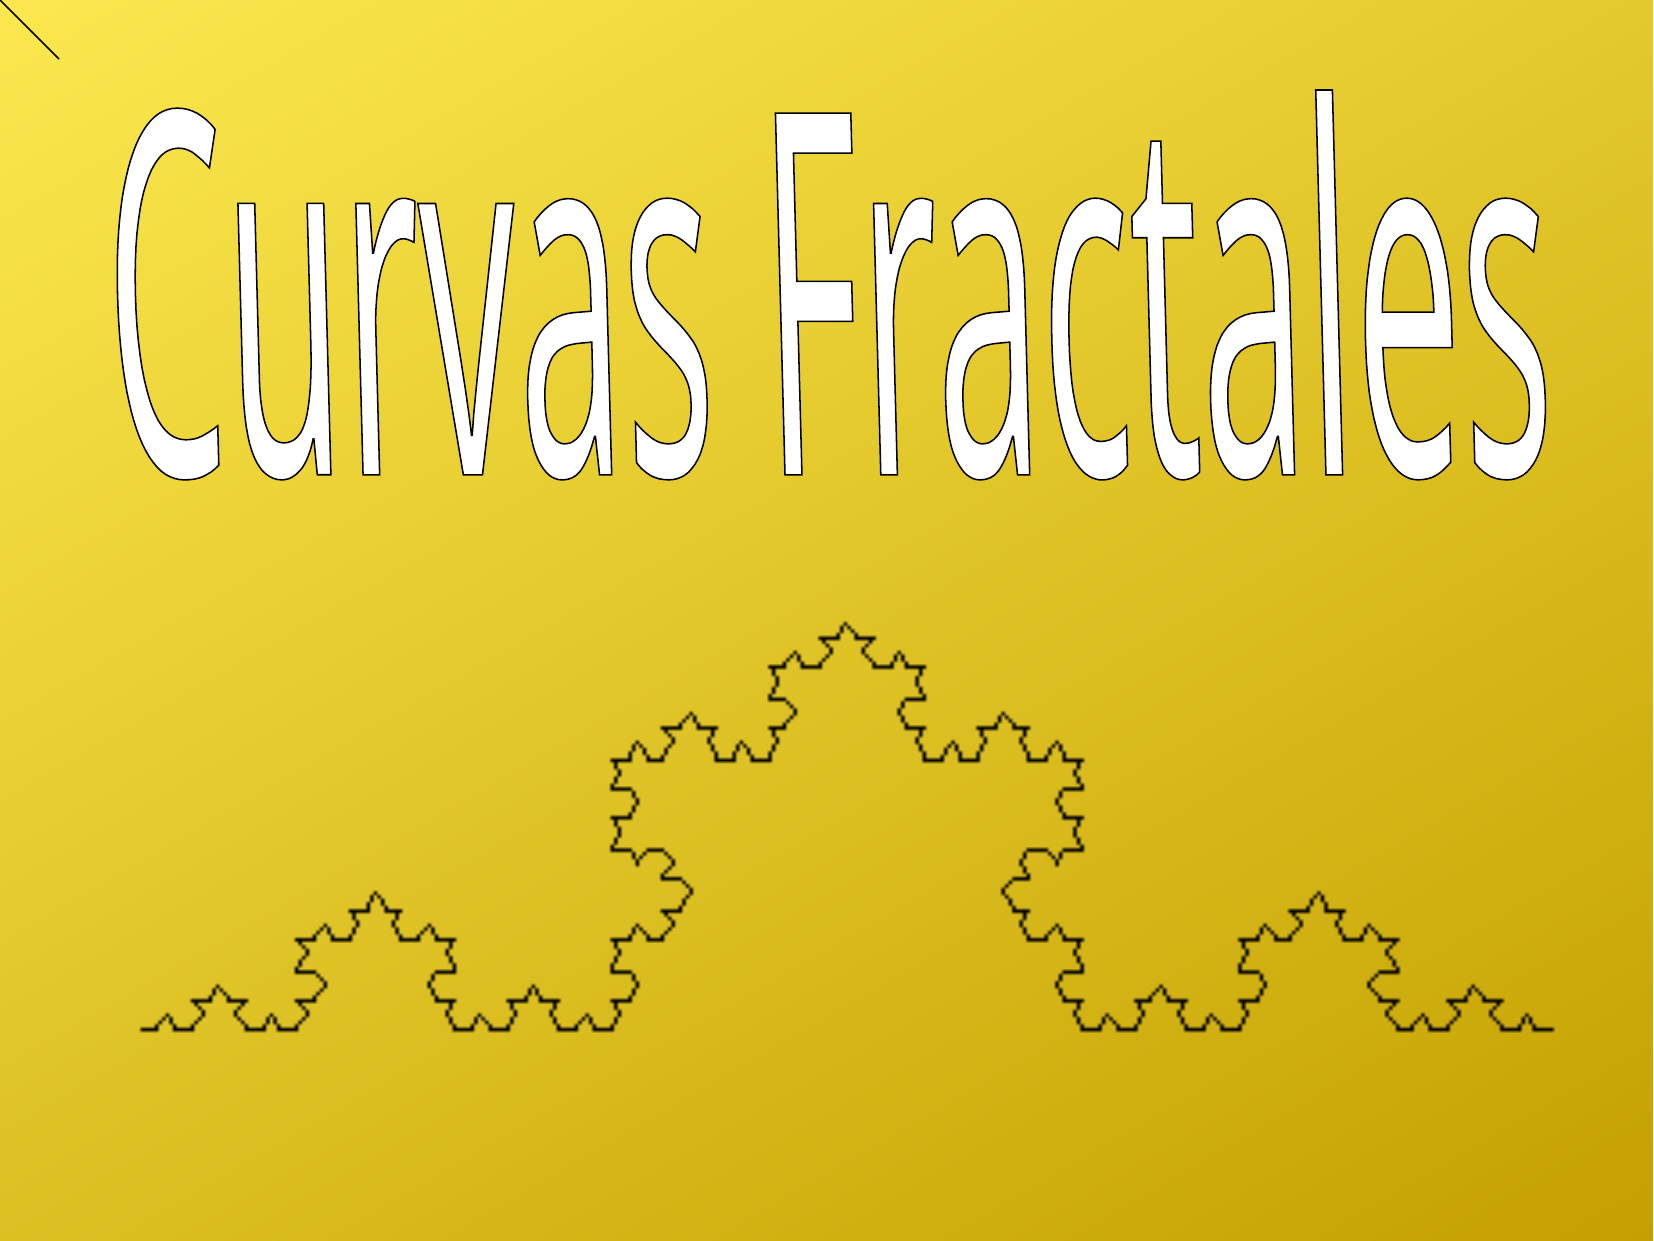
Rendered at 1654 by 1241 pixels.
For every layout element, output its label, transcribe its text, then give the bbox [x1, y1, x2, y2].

text_box Curvas Fractales [1315, 90, 1343, 475]
text_box Curvas Fractales [527, 198, 612, 480]
text_box Curvas Fractales [775, 113, 853, 475]
text_box Curvas Fractales [631, 198, 708, 480]
text_box Curvas Fractales [417, 203, 514, 475]
text_box Curvas Fractales [1365, 198, 1453, 480]
text_box Curvas Fractales [1051, 198, 1128, 480]
text_box Curvas Fractales [237, 203, 331, 480]
text_box Curvas Fractales [873, 198, 933, 475]
text_box Curvas Fractales [945, 198, 1030, 480]
text_box Curvas Fractales [355, 198, 415, 475]
picture [106, 584, 1591, 1066]
text_box Curvas Fractales [1131, 141, 1200, 480]
text_box Curvas Fractales [1469, 198, 1546, 480]
text_box Curvas Fractales [1210, 198, 1295, 480]
text_box Curvas Fractales [117, 108, 219, 480]
